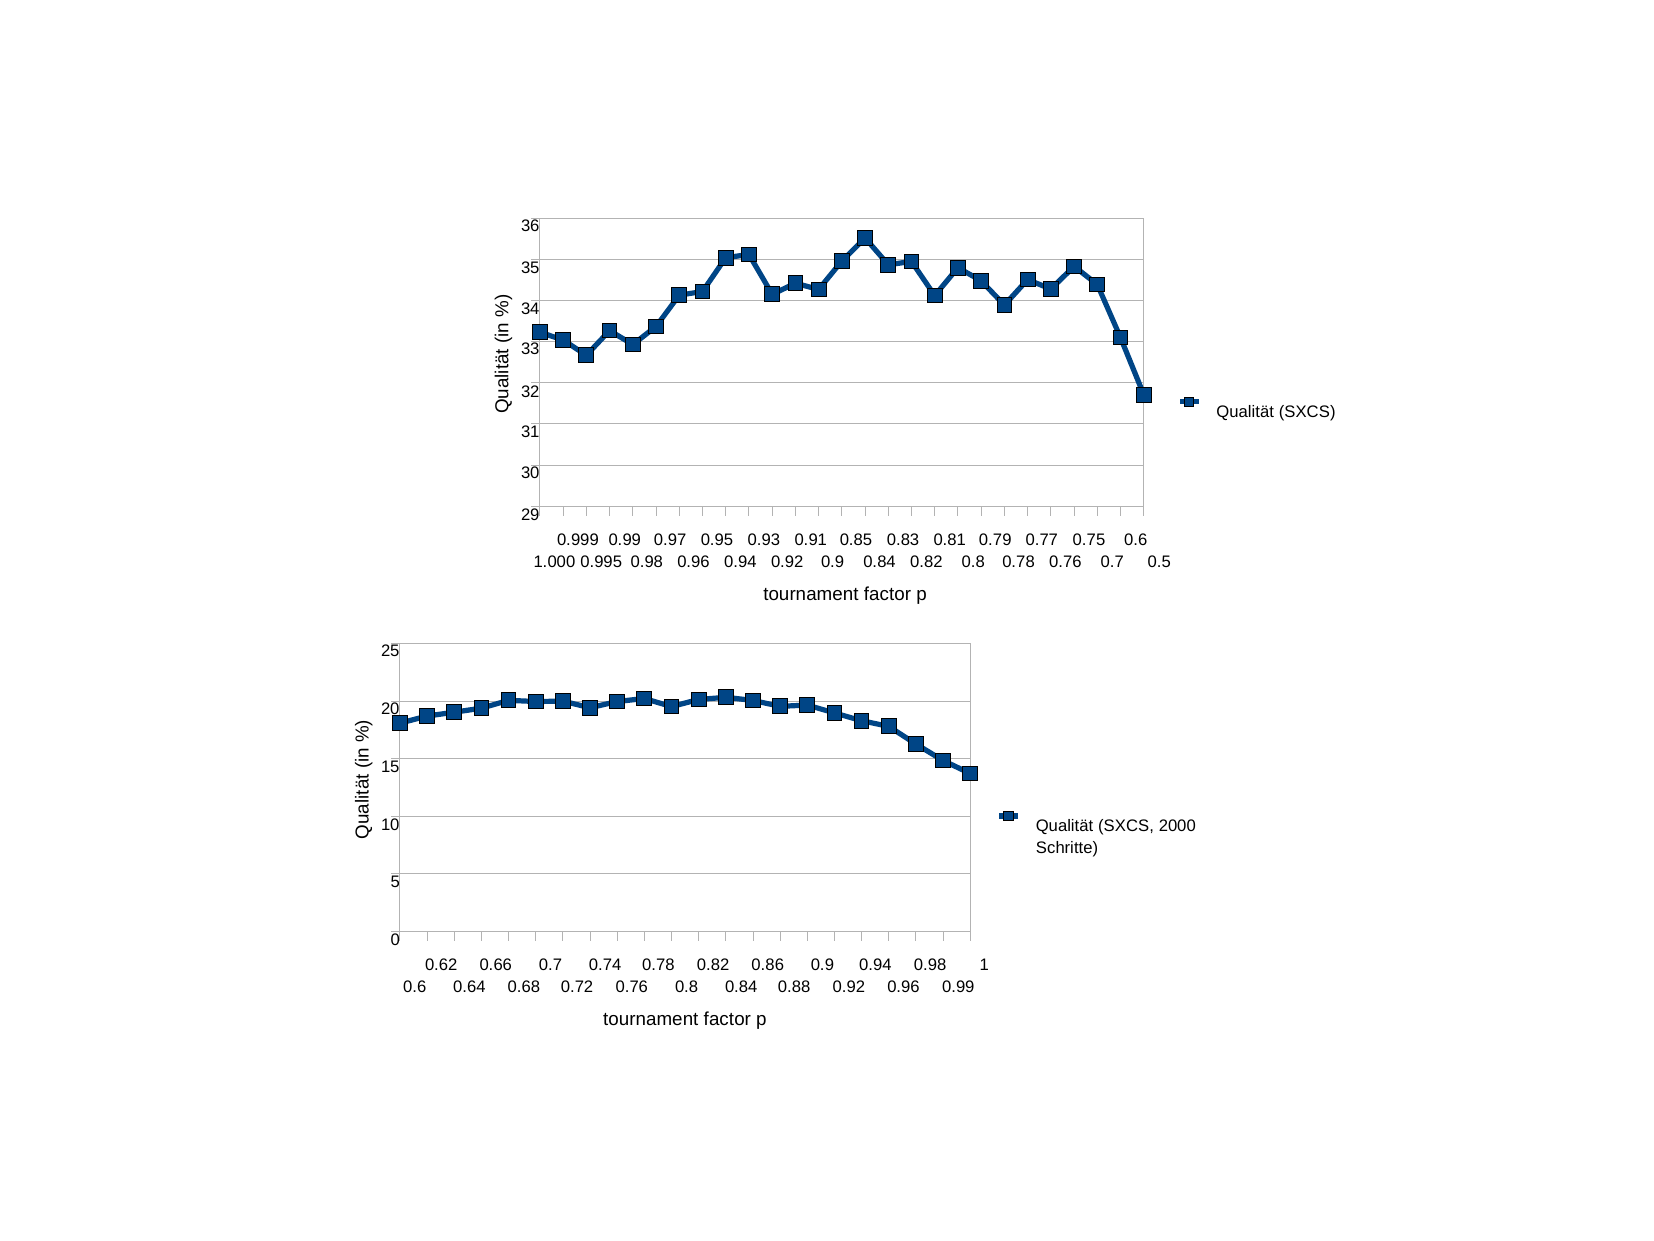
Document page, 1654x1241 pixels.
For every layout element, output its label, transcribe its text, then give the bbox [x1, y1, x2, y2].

text_box [307, 624, 1207, 1038]
text_box 29 [506, 498, 555, 532]
text_box 0.86 [736, 948, 796, 982]
text_box 0.72 [546, 970, 600, 1004]
text_box 0.93 [732, 522, 779, 557]
text_box 20 [366, 692, 415, 726]
text_box 0.64 [438, 970, 492, 1004]
text_box 33 [520, 332, 555, 367]
text_box 0.7 [1085, 544, 1132, 579]
text_box 0.99 [927, 970, 990, 1004]
text_box 0.91 [779, 522, 825, 557]
text_box 0.98 [899, 948, 962, 982]
text_box 0.79 [964, 522, 1010, 557]
text_box 0.77 [1010, 522, 1057, 557]
text_box 0.5 [1132, 544, 1186, 579]
text_box [447, 199, 1347, 613]
text_box 0.9 [796, 948, 844, 982]
text_box 0.999 [542, 522, 593, 557]
text_box 0.9 [806, 544, 848, 575]
text_box 0.8 [660, 970, 710, 1000]
text_box 0.96 [662, 544, 709, 579]
text_box 0.68 [492, 970, 546, 1004]
text_box 10 [380, 807, 415, 842]
text_box 0.84 [710, 970, 763, 1000]
text_box 34 [520, 291, 555, 326]
text_box 0 [375, 923, 415, 957]
text_box 32 [520, 374, 555, 409]
text_box 0.6 [1109, 522, 1163, 557]
text_box 0.76 [600, 970, 660, 1000]
text_box 0.85 [825, 522, 872, 557]
text_box 5 [375, 865, 415, 899]
text_box 15 [380, 749, 415, 784]
text_box tournament factor p [748, 575, 942, 612]
text_box Qualität (SXCS, 2000 [1021, 809, 1216, 843]
text_box 1.000 [518, 544, 565, 579]
text_box 0.96 [872, 970, 927, 1004]
text_box 1 [964, 948, 1004, 982]
text_box 0.82 [895, 544, 946, 579]
text_box 0.78 [627, 948, 682, 982]
text_box 30 [506, 455, 555, 490]
text_box 0.6 [388, 970, 438, 1004]
text_box 0.78 [987, 544, 1034, 579]
text_box Schritte) [1021, 831, 1114, 865]
text_box 0.62 [410, 948, 464, 982]
text_box 0.92 [756, 544, 806, 575]
text_box 0.94 [709, 544, 756, 579]
text_box 0.83 [872, 522, 918, 557]
text_box 0.99 [593, 522, 639, 557]
text_box 0.97 [639, 522, 686, 557]
text_box 0.76 [1034, 544, 1085, 579]
text_box 0.75 [1057, 522, 1109, 557]
text_box 0.95 [686, 522, 732, 557]
text_box 36 [506, 208, 555, 243]
text_box 25 [366, 634, 415, 668]
text_box 0.88 [763, 970, 817, 1004]
text_box 0.92 [817, 970, 872, 1004]
text_box tournament factor p [588, 1000, 782, 1037]
text_box Qualität (in %) [484, 279, 520, 429]
text_box Qualität (in %) [344, 704, 380, 854]
text_box 0.81 [918, 522, 964, 557]
text_box 0.82 [682, 948, 736, 982]
text_box 0.74 [574, 948, 627, 982]
text_box 0.995 [565, 544, 615, 579]
text_box 31 [506, 415, 555, 449]
text_box 0.66 [464, 948, 524, 982]
text_box 35 [506, 251, 555, 285]
text_box 0.8 [946, 544, 987, 579]
text_box 0.94 [844, 948, 899, 982]
text_box 0.7 [524, 948, 574, 982]
text_box 0.84 [848, 544, 895, 575]
text_box 0.98 [615, 544, 662, 579]
text_box Qualität (SXCS) [1201, 394, 1351, 429]
